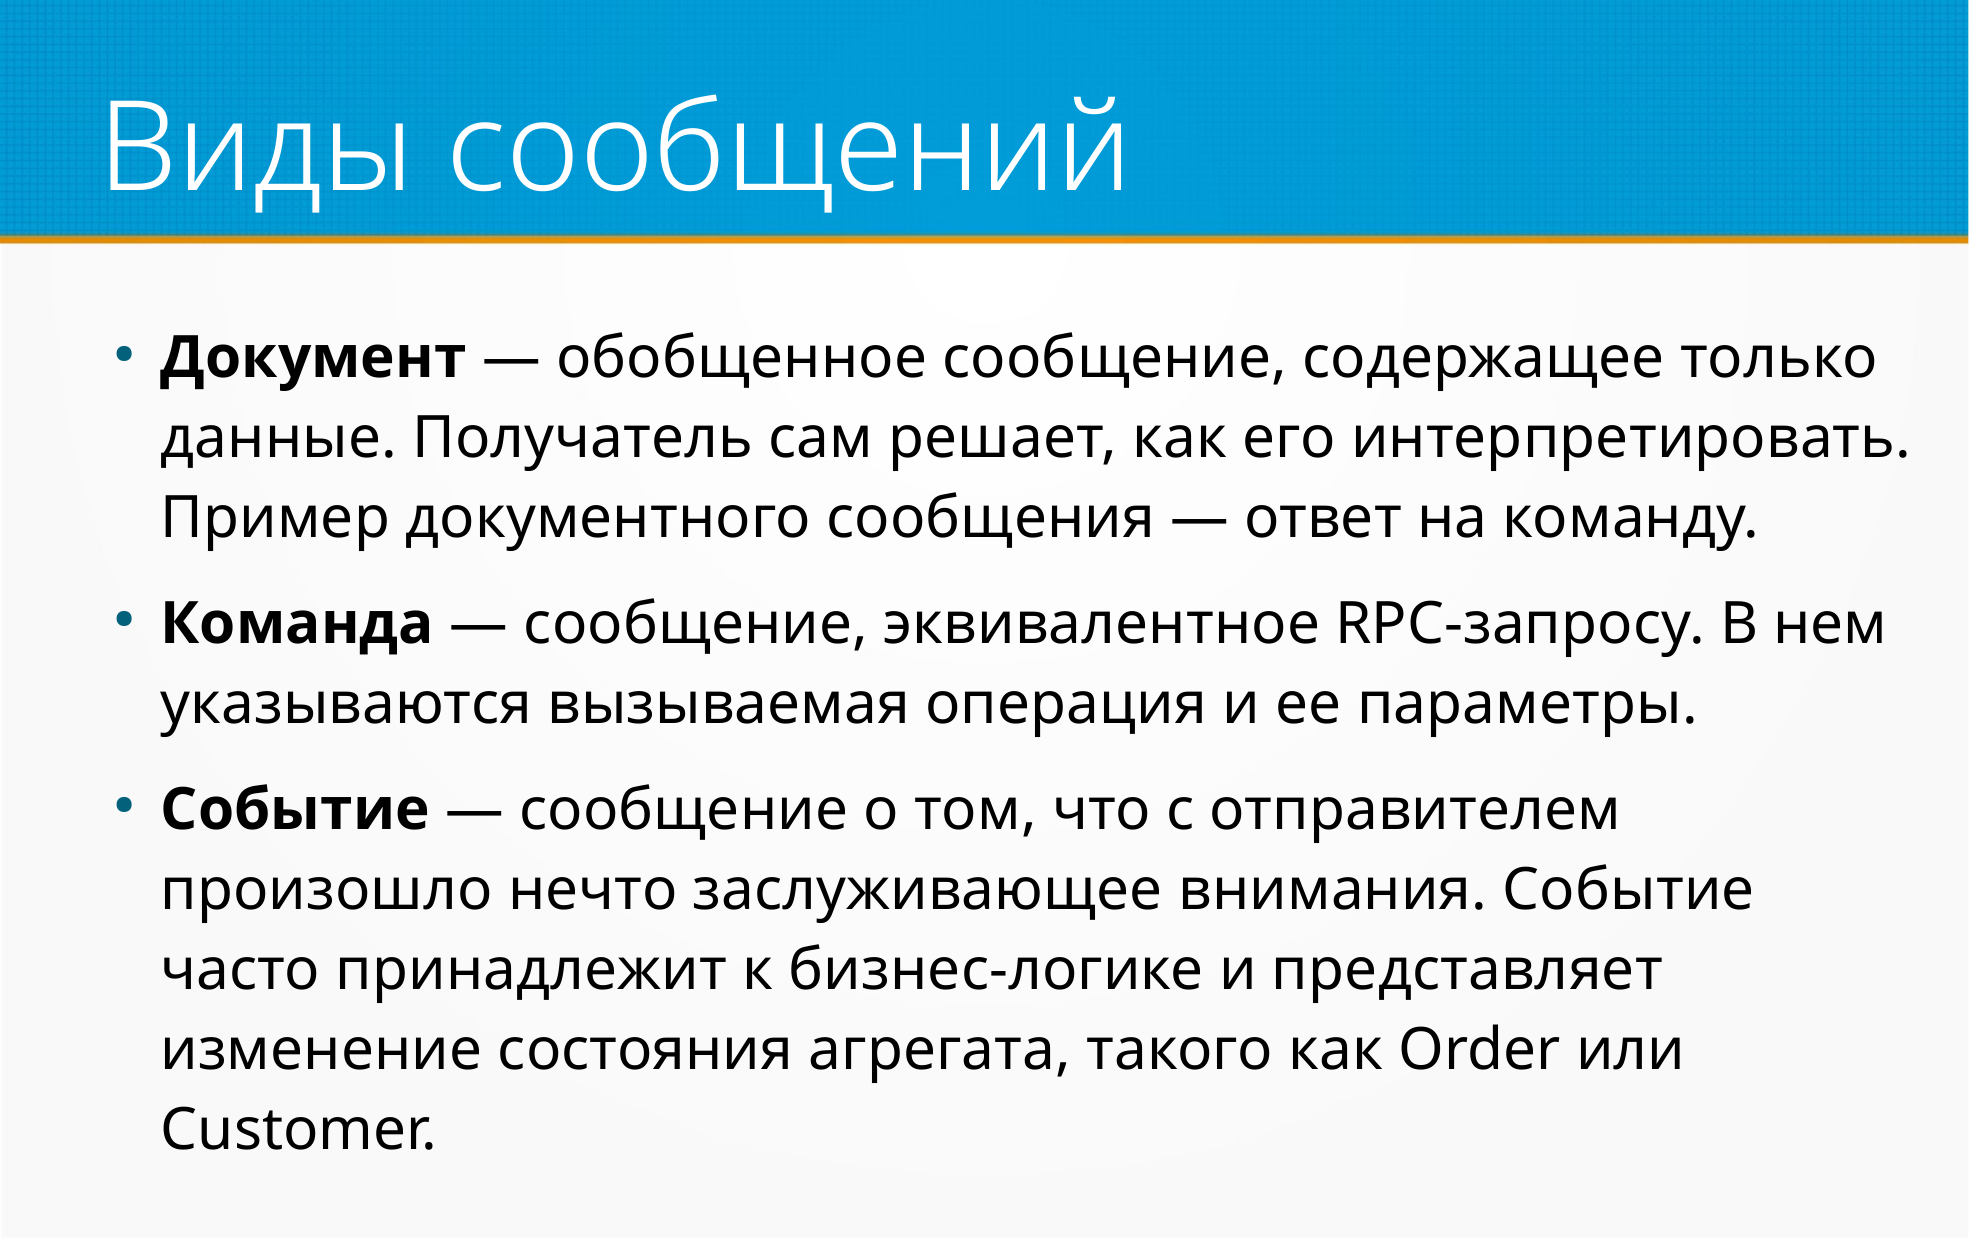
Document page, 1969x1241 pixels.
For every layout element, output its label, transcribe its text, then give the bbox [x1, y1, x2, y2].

title Виды сообщений [98, 19, 1870, 227]
list Документ — обобщенное сообщение, содержащее только данные. Получатель сам решает, как его интерпретировать. Пример документного сообщения — ответ на команду. Команда — сообщение, эквивалентное RPC-запросу. В нем указываются вызываемая операция и ее параметры. Событие — сообщение о том, что с отправителем произошло нечто заслуживающее внимания. Событие часто принадлежит к бизнес-логике и представляет изменение состояния агрегата, такого как Order или Customer. [98, 315, 1926, 1217]
picture [0, 233, 1969, 1241]
